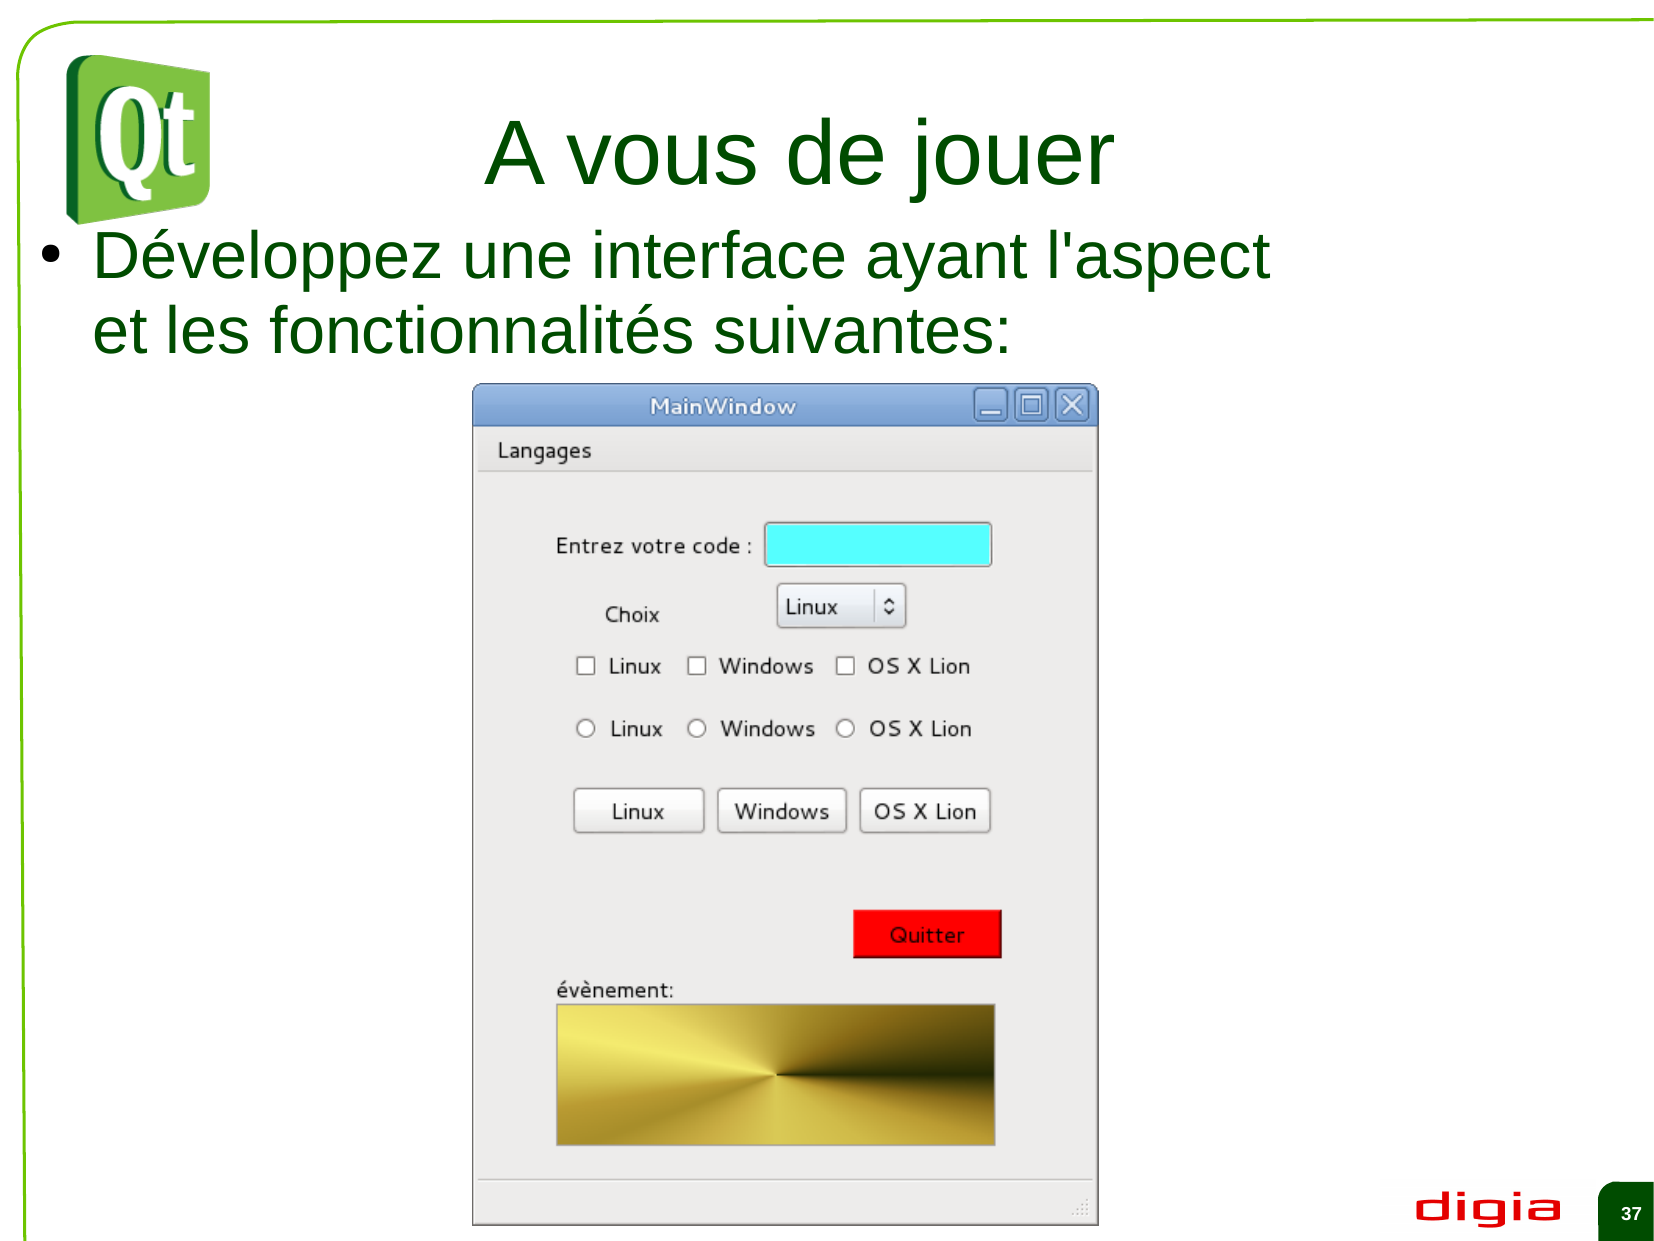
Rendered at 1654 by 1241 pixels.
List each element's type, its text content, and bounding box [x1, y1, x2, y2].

picture [472, 383, 1099, 1226]
picture [66, 55, 210, 218]
list Développez une interface ayant l'aspect et les fonctionnalités suivantes: [21, 218, 1340, 1037]
title A vous de jouer [263, 49, 1339, 218]
picture [1380, 1179, 1596, 1241]
